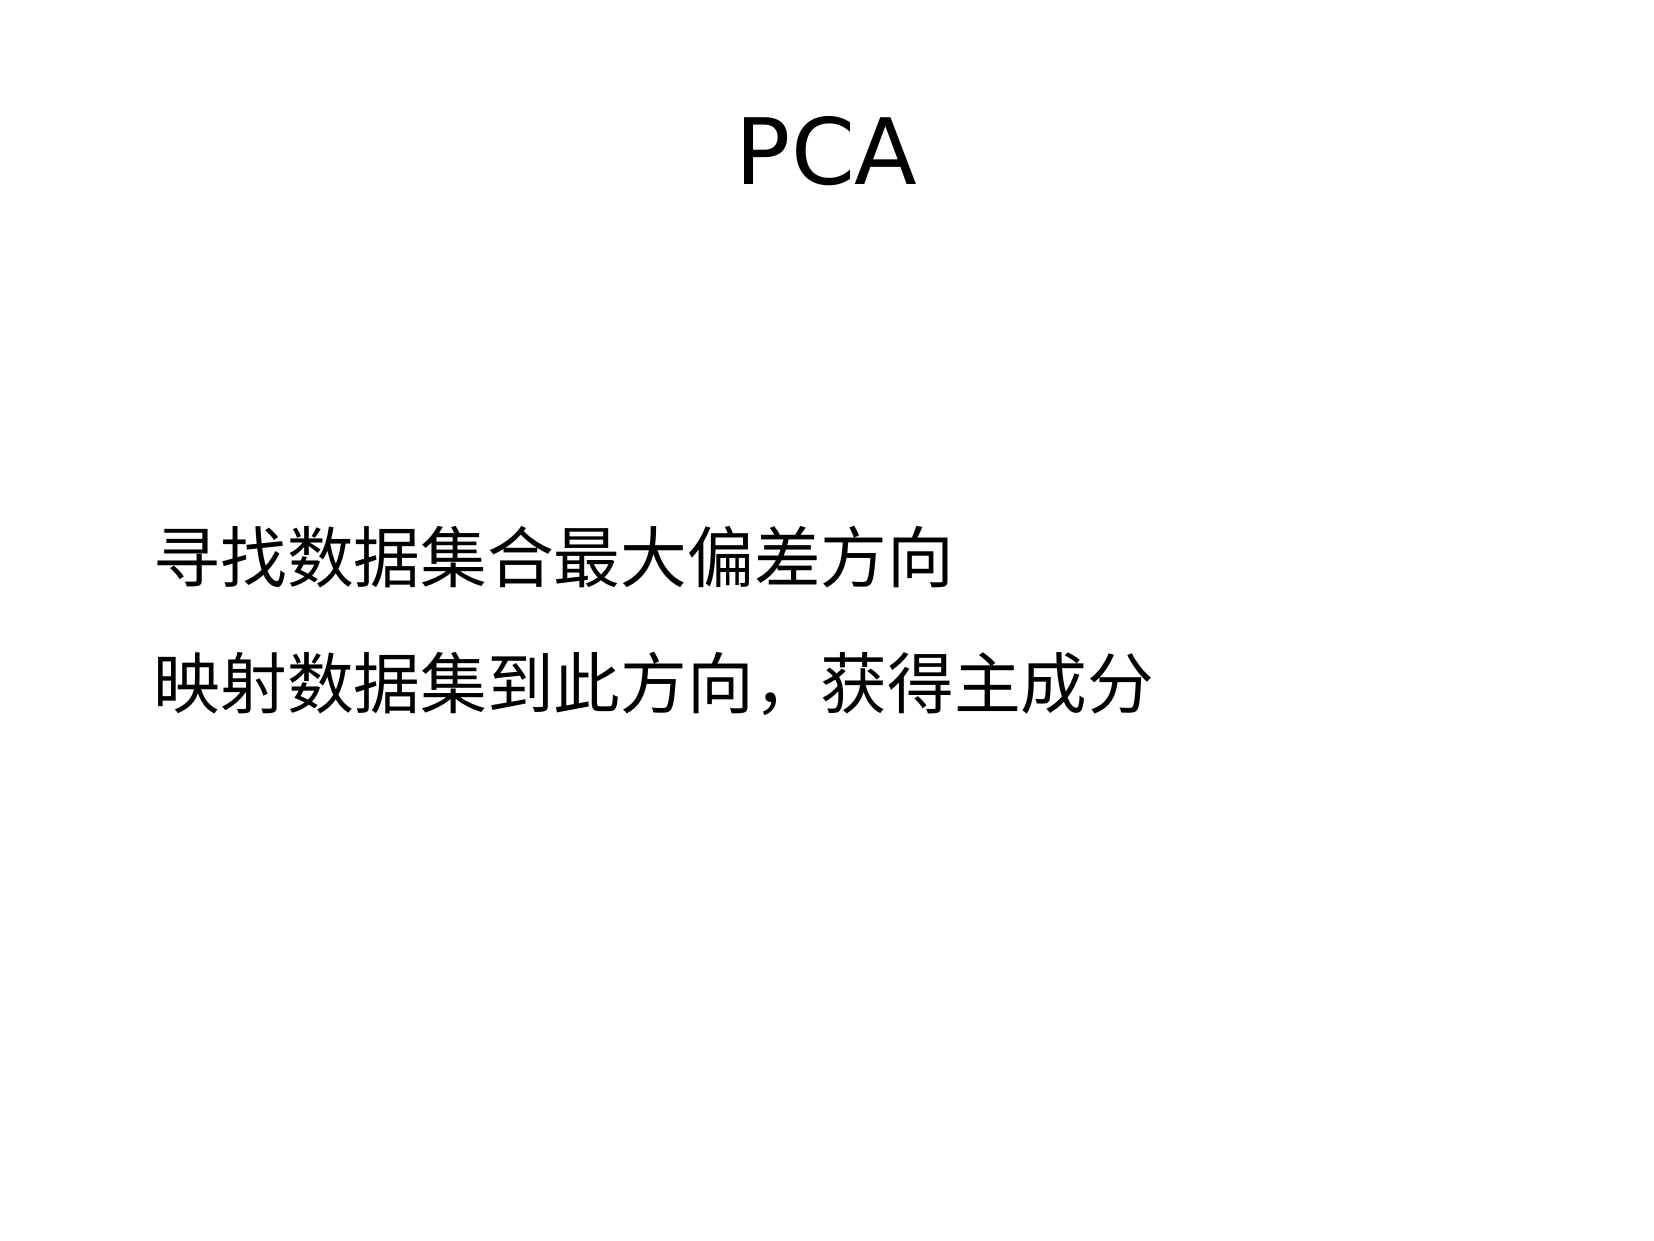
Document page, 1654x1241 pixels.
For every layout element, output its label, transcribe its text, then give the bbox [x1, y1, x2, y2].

title PCA [82, 49, 1571, 257]
list 寻找数据集合最大偏差方向 映射数据集到此方向，获得主成分 [82, 290, 1571, 1010]
